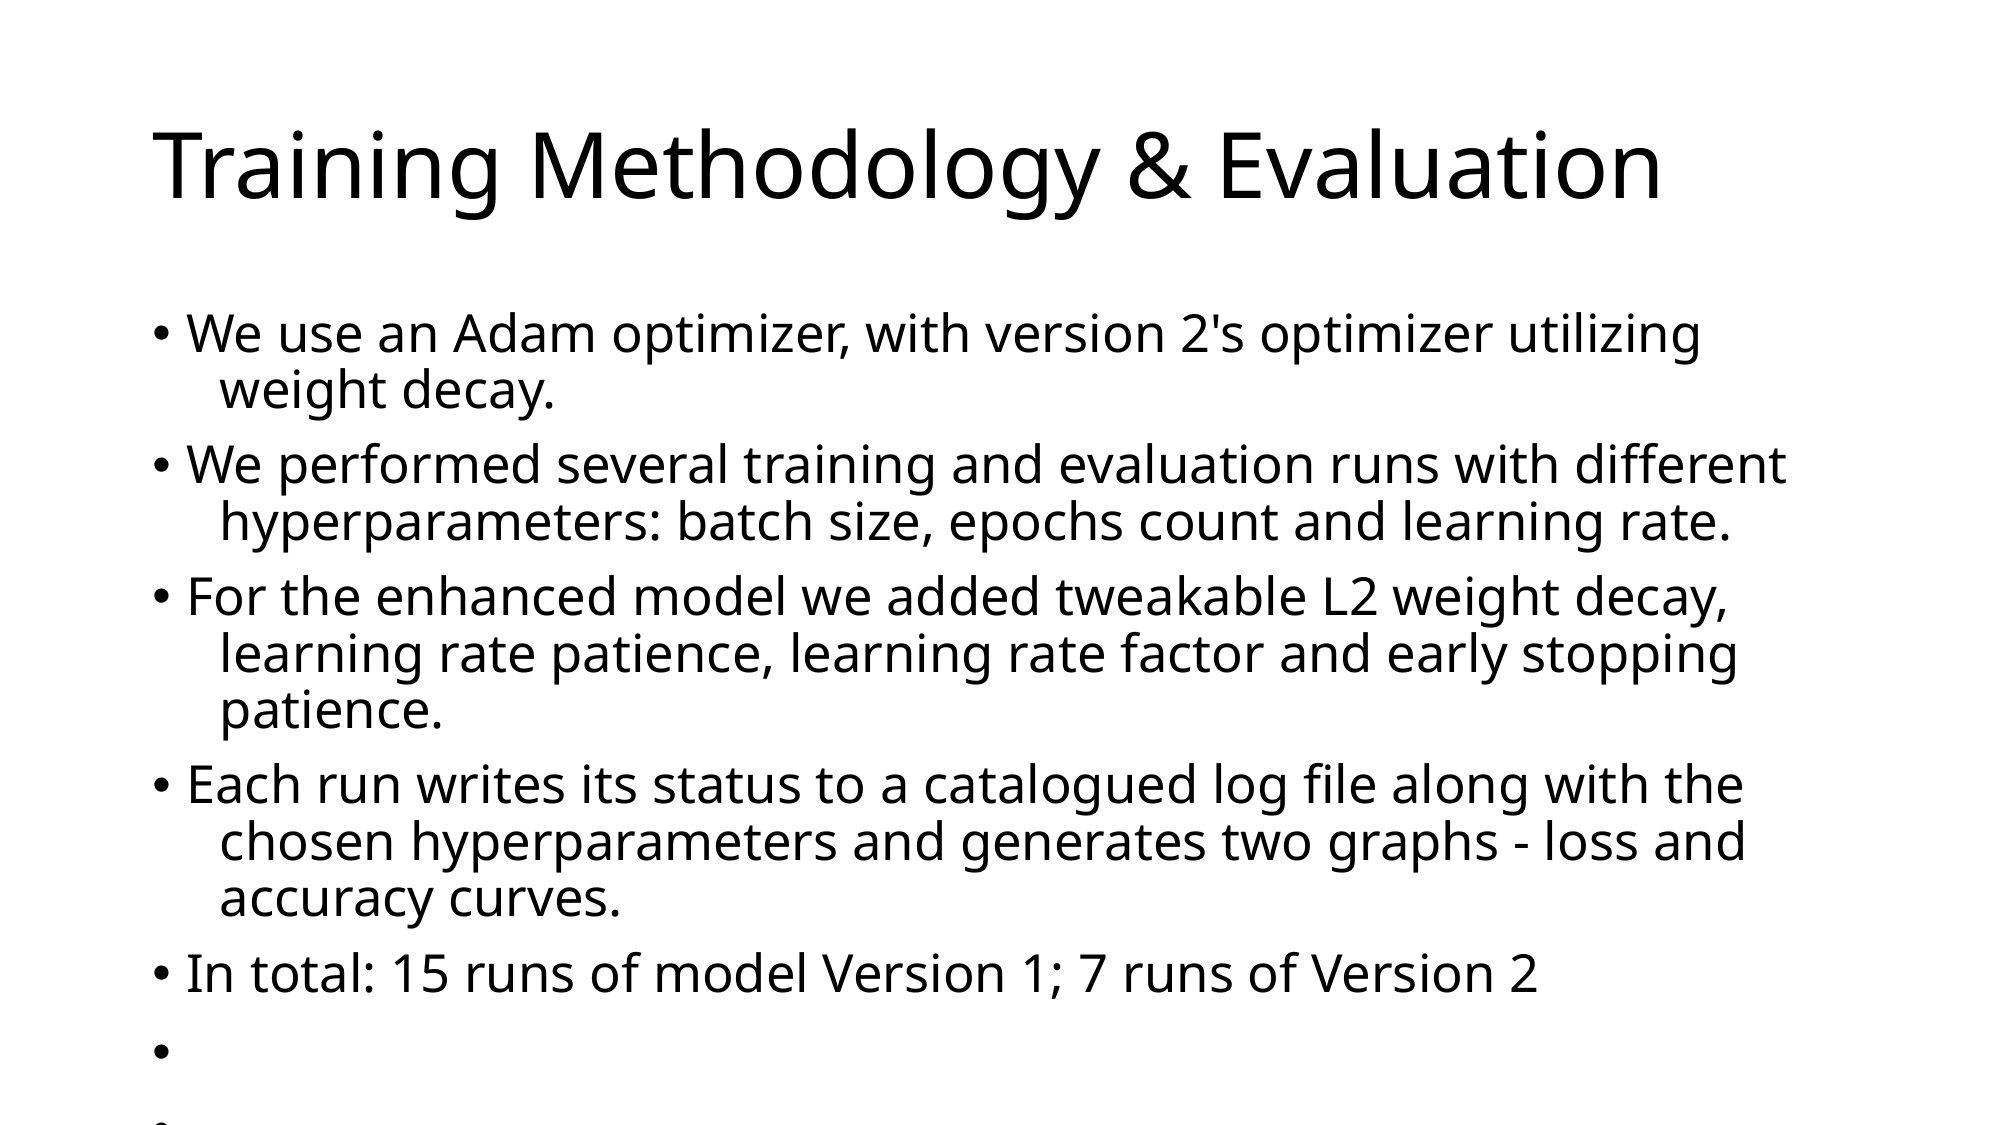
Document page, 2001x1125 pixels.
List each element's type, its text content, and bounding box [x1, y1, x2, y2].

title Training Methodology & Evaluation [137, 59, 1863, 278]
list We use an Adam optimizer, with version 2's optimizer utilizing weight decay. We performed several training and evaluation runs with different hyperparameters: batch size, epochs count and learning rate. For the enhanced model we added tweakable L2 weight decay, learning rate patience, learning rate factor and early stopping patience. Each run writes its status to a catalogued log file along with the chosen hyperparameters and generates two graphs - loss and accuracy curves. In total: 15 runs of model Version 1; 7 runs of Version 2 [137, 299, 1863, 1014]
